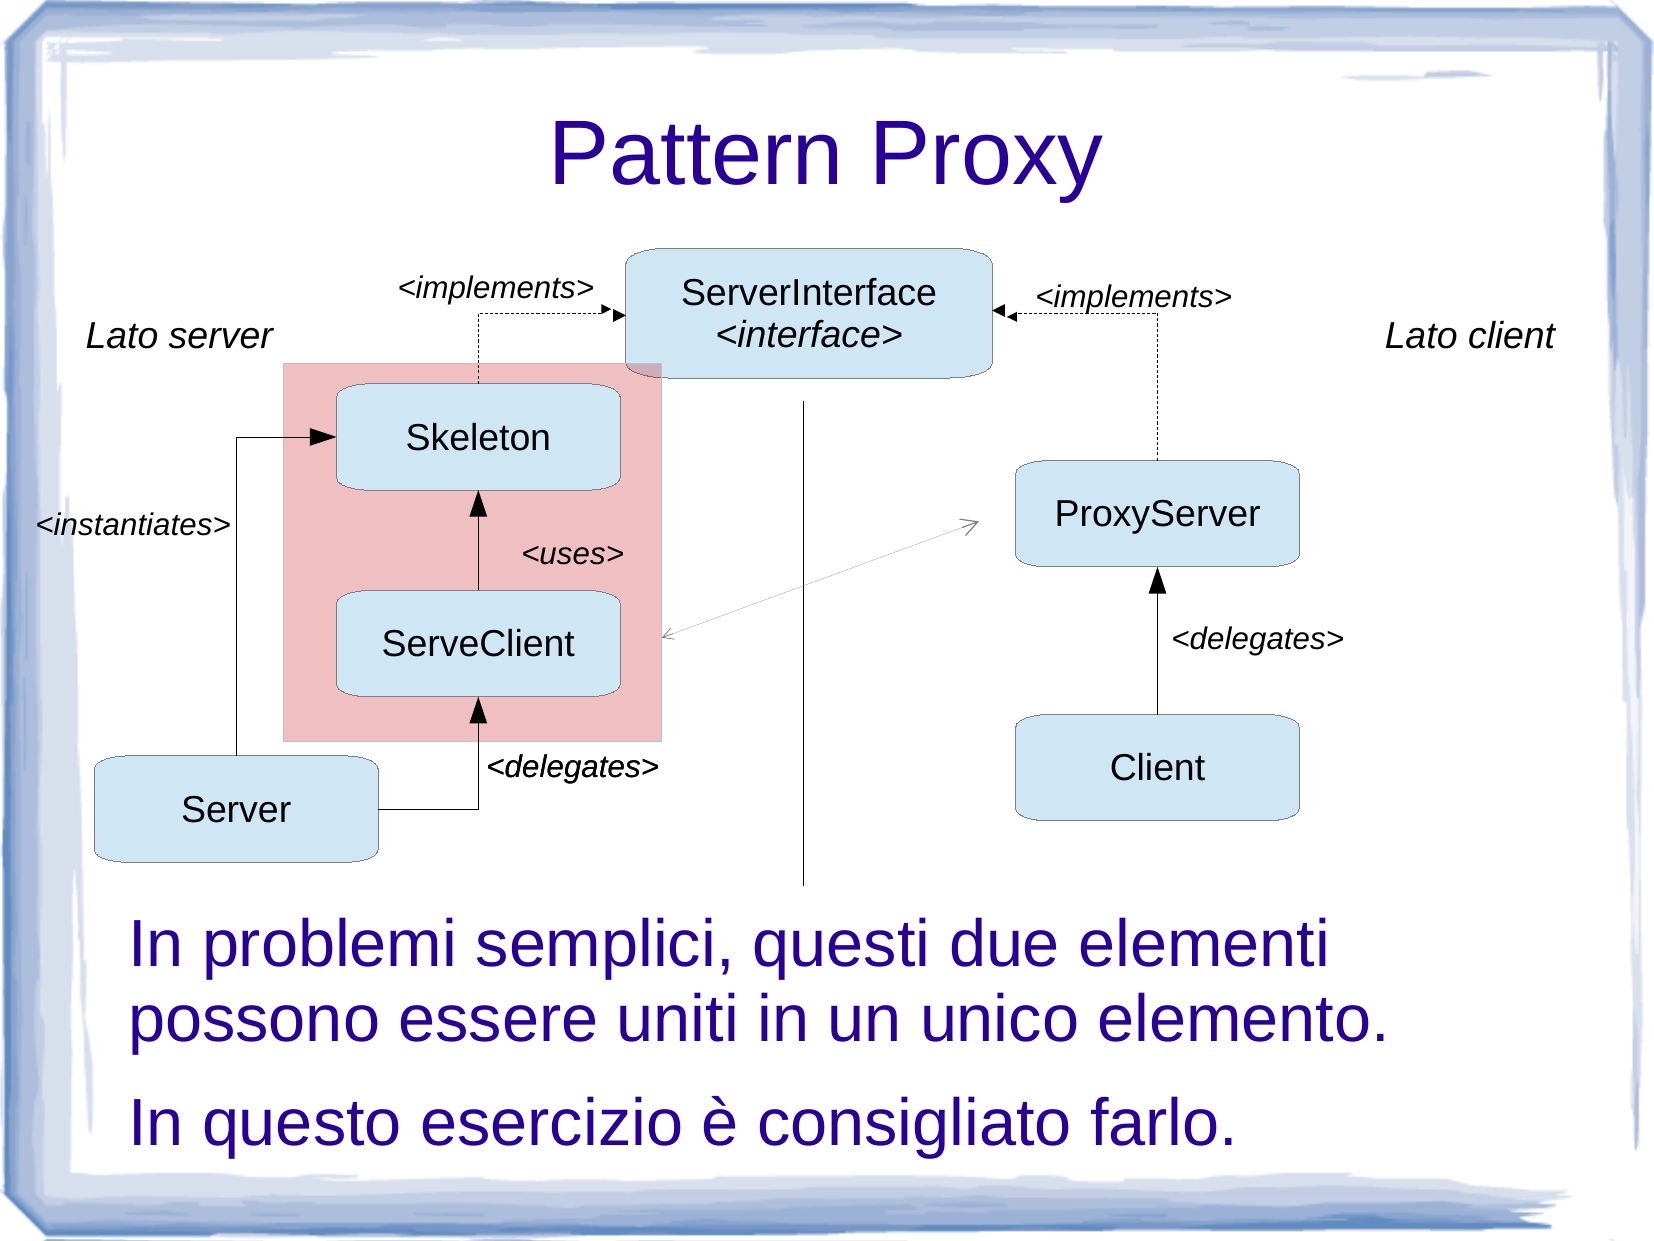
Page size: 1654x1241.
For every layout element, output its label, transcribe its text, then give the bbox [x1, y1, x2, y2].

text_box Lato client [1370, 307, 1630, 364]
text_box <uses> [437, 529, 709, 579]
text_box [283, 438, 478, 742]
text_box Client [1015, 714, 1300, 821]
text_box ServeClient [336, 590, 621, 697]
text_box [479, 579, 662, 741]
title Pattern Proxy [82, 49, 1571, 257]
text_box <delegates> [1122, 614, 1394, 664]
text_box Lato server [70, 307, 331, 364]
text_box <implements> [998, 271, 1270, 322]
text_box In problemi semplici, questi due elementi possono essere uniti in un unico elemento. In questo esercizio è consigliato farlo. [113, 898, 1531, 1168]
picture [237, 438, 478, 809]
text_box [283, 363, 662, 529]
text_box ServerInterface <interface> [625, 257, 993, 379]
text_box ProxyServer [1015, 460, 1300, 567]
text_box Server [94, 755, 379, 863]
text_box <implements> [360, 263, 632, 313]
text_box <instantiates> [0, 499, 270, 550]
text_box Skeleton [336, 383, 621, 491]
picture [0, 0, 1654, 1241]
text_box <delegates> [437, 741, 709, 792]
